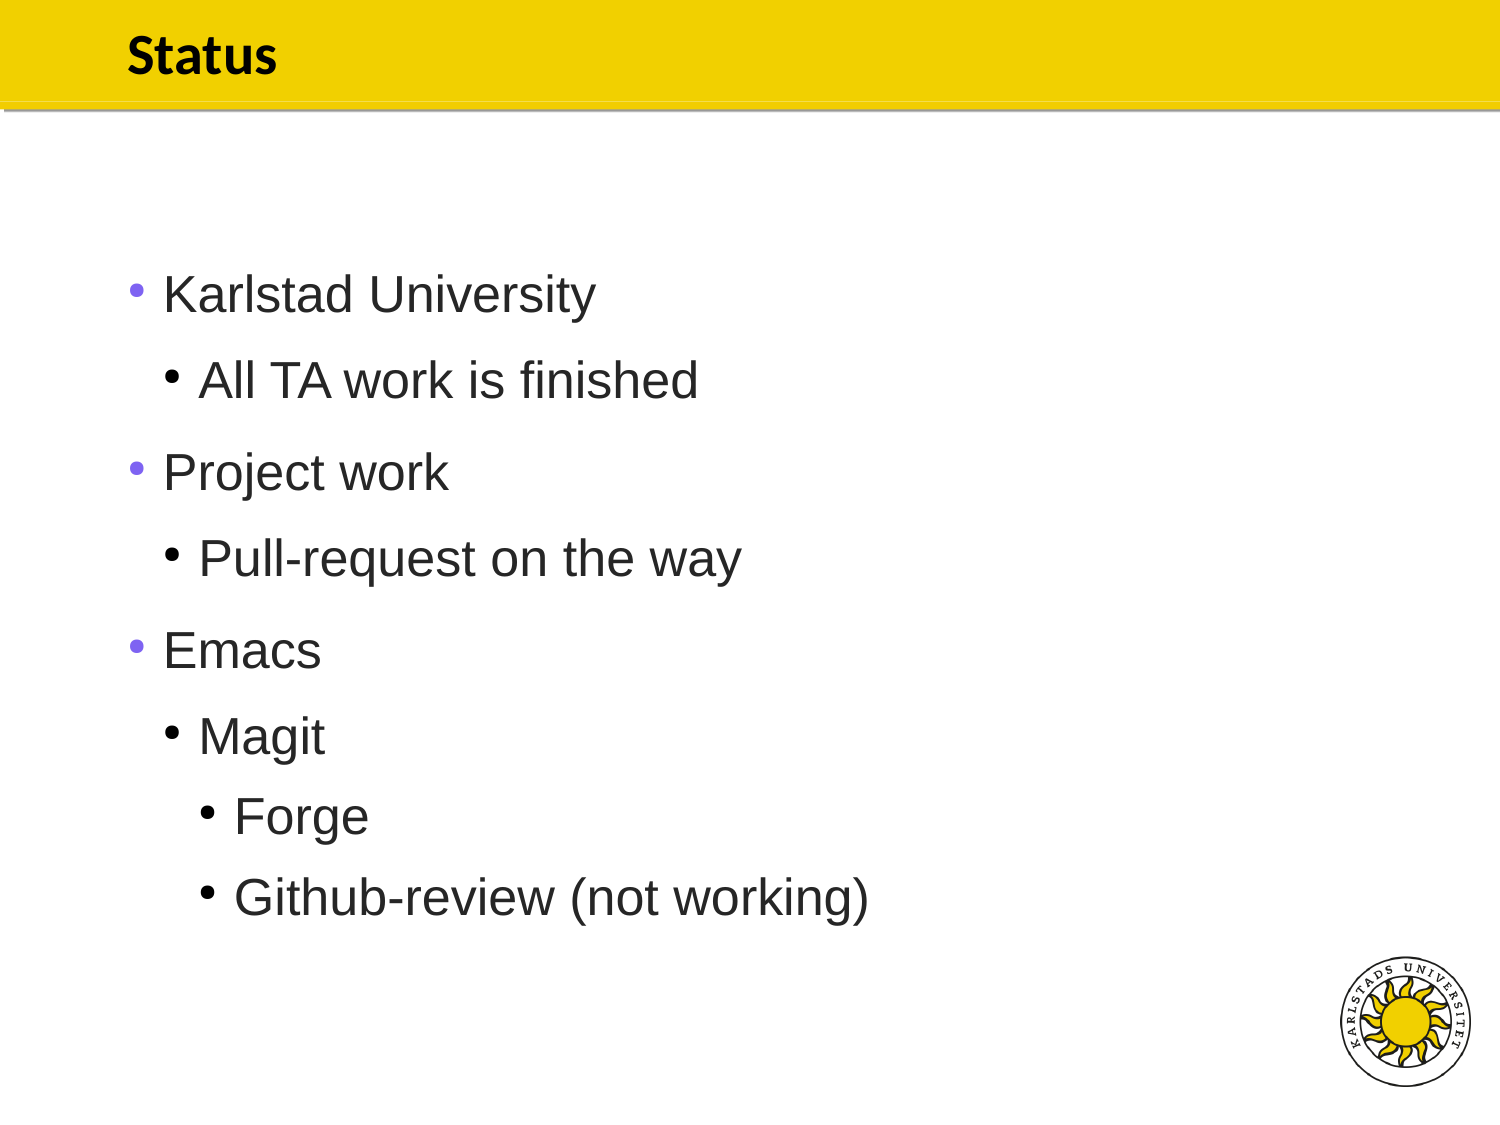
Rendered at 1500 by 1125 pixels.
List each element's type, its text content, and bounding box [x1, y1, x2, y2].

picture [1340, 970, 1471, 1095]
list Karlstad University All TA work is finished Project work Pull-request on the way Emacs Magit Forge Github-review (not working) [112, 179, 1471, 970]
title Status [112, 0, 1388, 102]
